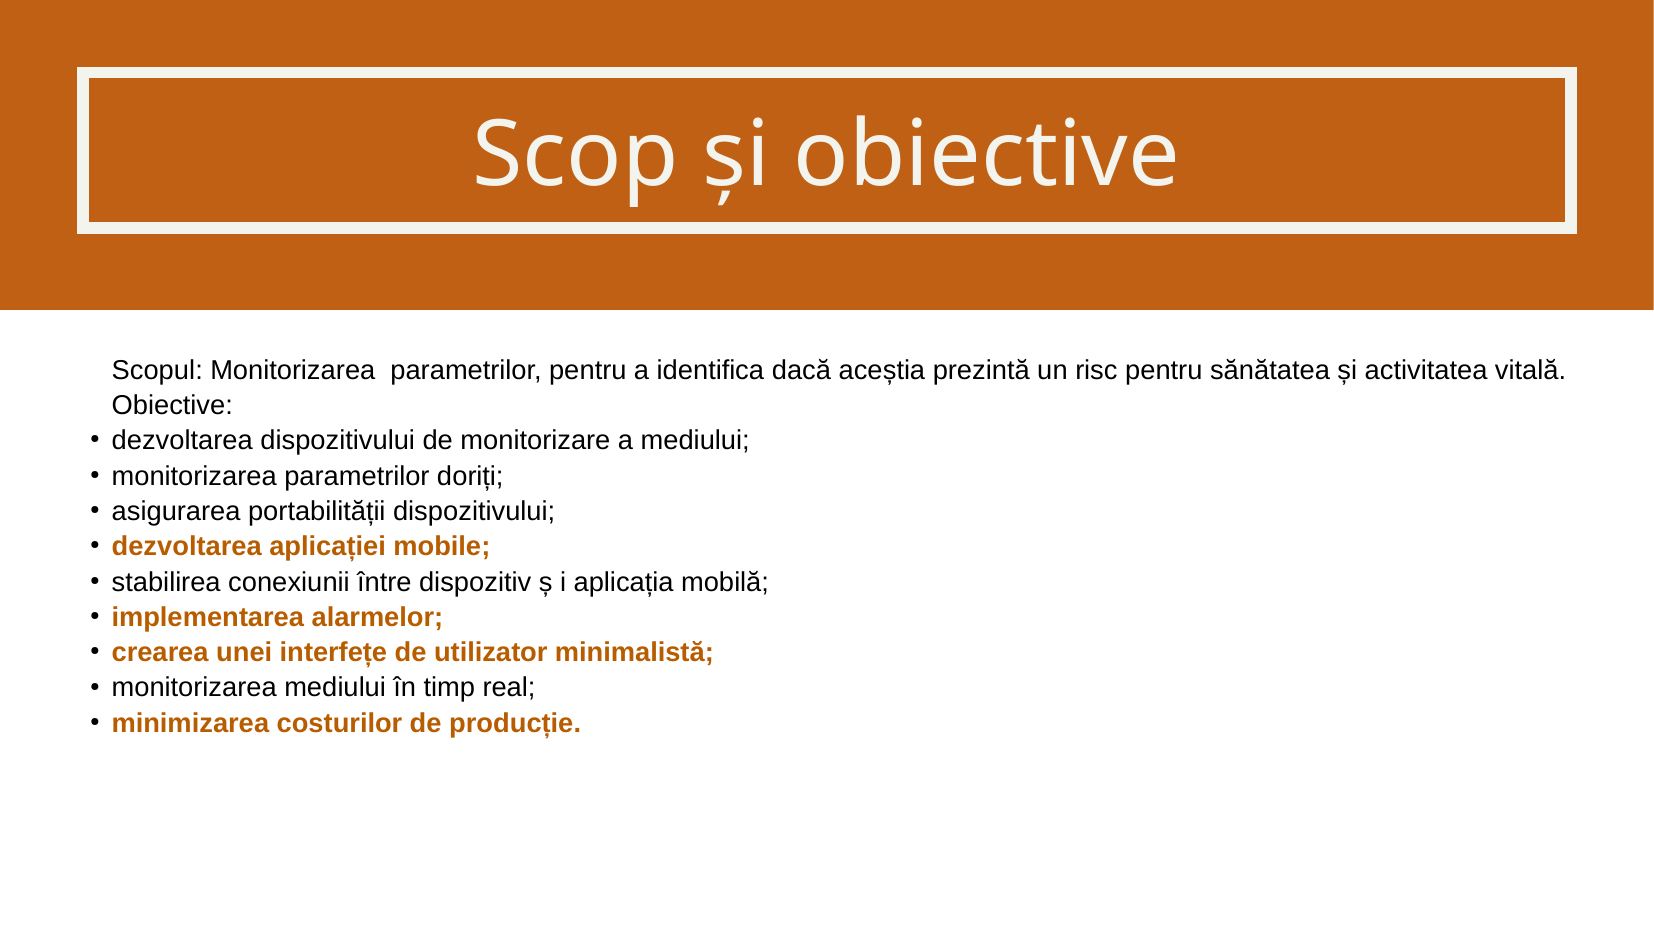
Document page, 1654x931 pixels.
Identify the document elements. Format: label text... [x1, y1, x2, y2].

list Scopul: Monitorizarea parametrilor, pentru a identifica dacă aceștia prezintă un risc pentru sănătatea și activitatea vitală. Obiective: dezvoltarea dispozitivului de monitorizare a mediului; monitorizarea parametrilor doriți; asigurarea portabilității dispozitivului; dezvoltarea aplicației mobile; stabilirea conexiunii între dispozitiv ș i aplicația mobilă; implementarea alarmelor; crearea unei interfețe de utilizator minimalistă; monitorizarea mediului în timp real; minimizarea costurilor de producție. [82, 354, 1571, 758]
picture [0, 0, 1654, 931]
title Scop și obiective [82, 72, 1571, 228]
